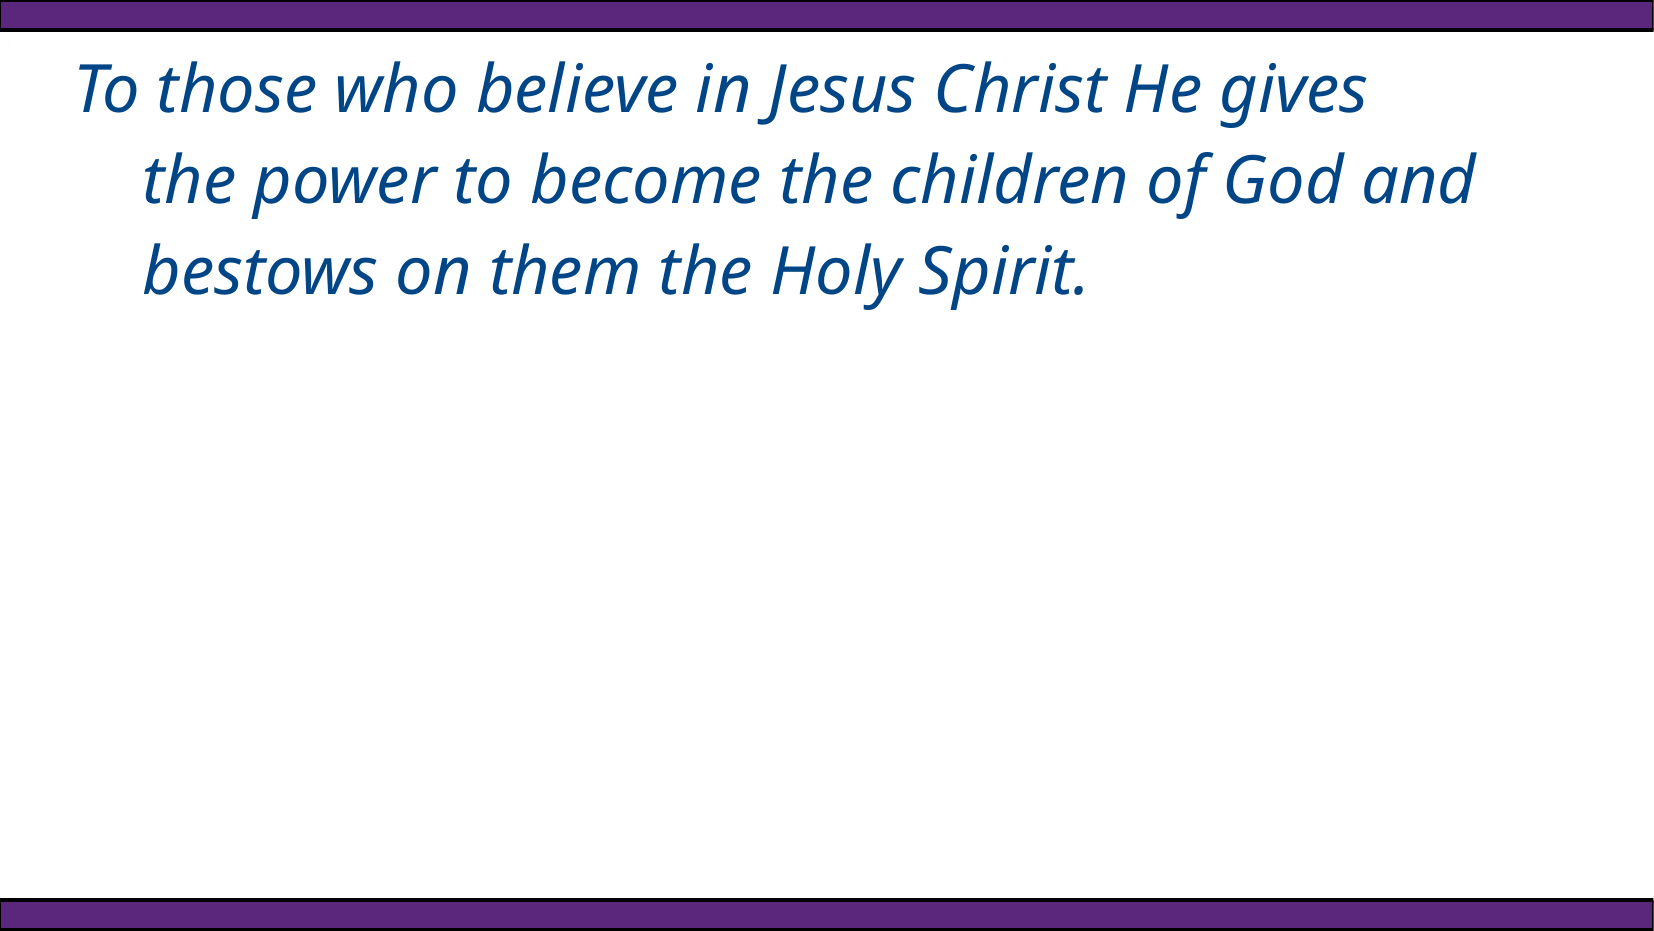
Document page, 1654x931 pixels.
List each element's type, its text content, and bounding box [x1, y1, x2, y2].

picture [0, 31, 1654, 900]
text_box [0, 0, 1654, 31]
text_box To those who believe in Jesus Christ He gives the power to become the children of God and bestows on them the Holy Spirit. [58, 34, 1589, 316]
text_box [0, 900, 1654, 931]
